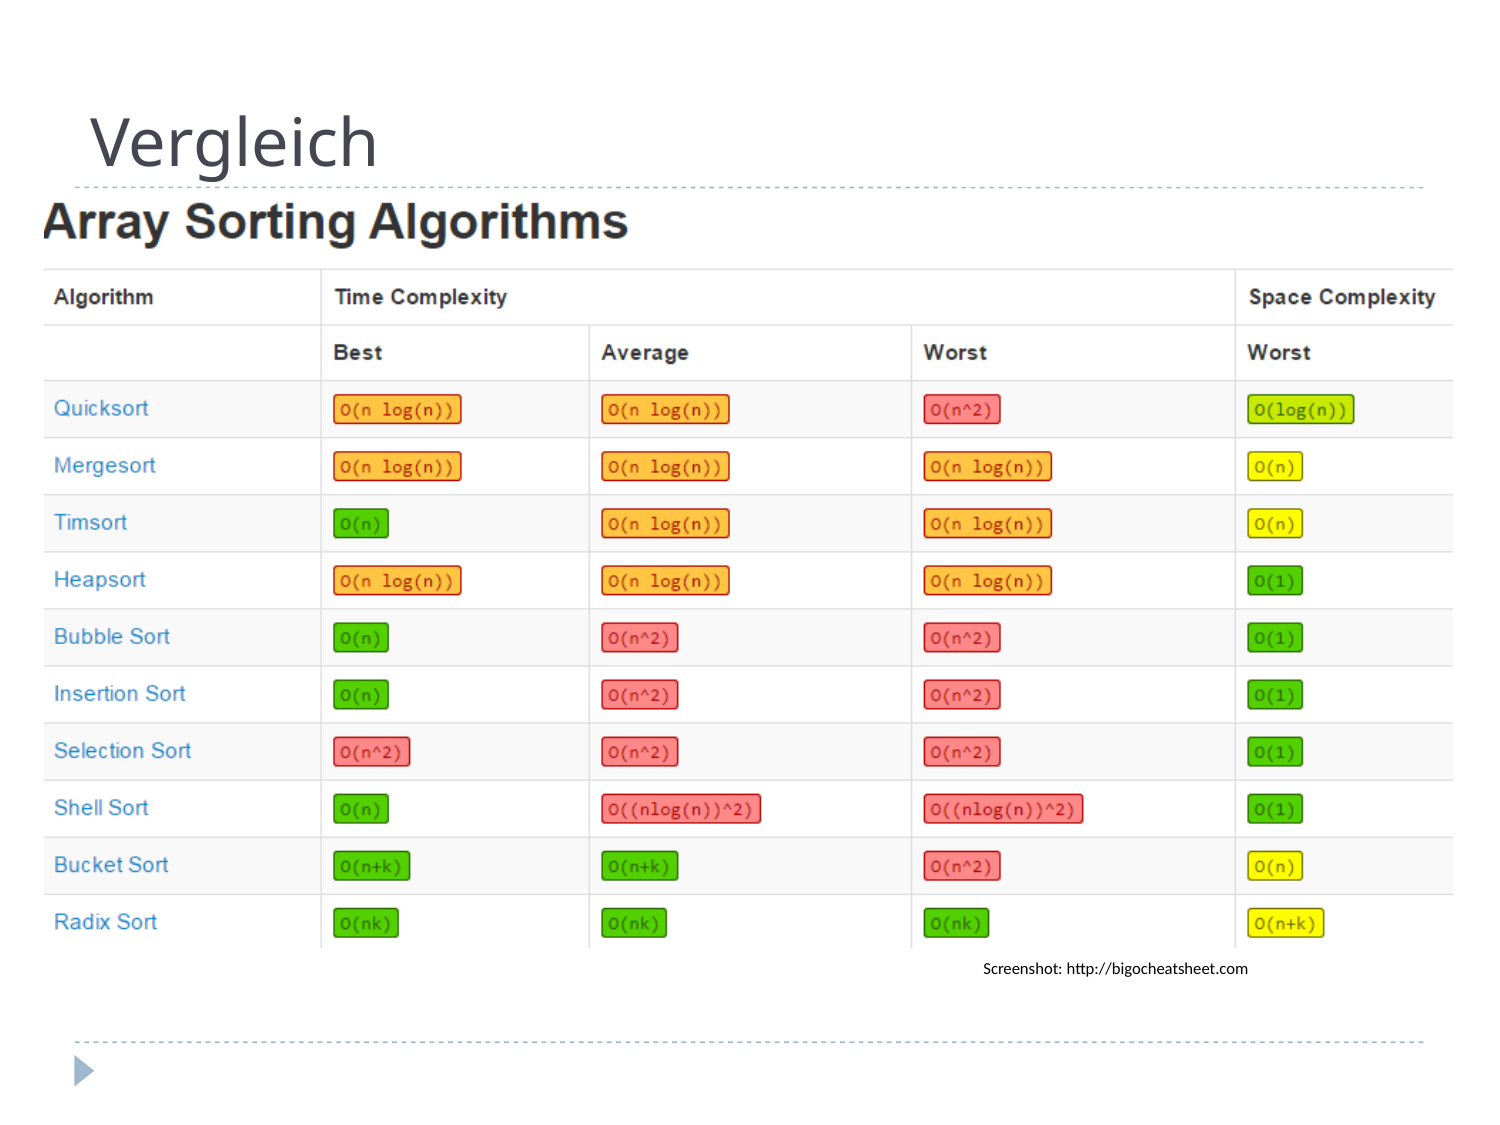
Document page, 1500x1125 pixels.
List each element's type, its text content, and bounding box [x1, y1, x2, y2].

title Vergleich [75, 24, 1426, 188]
text_box Screenshot: http://bigocheatsheet.com [968, 950, 1453, 986]
picture [44, 196, 1453, 948]
